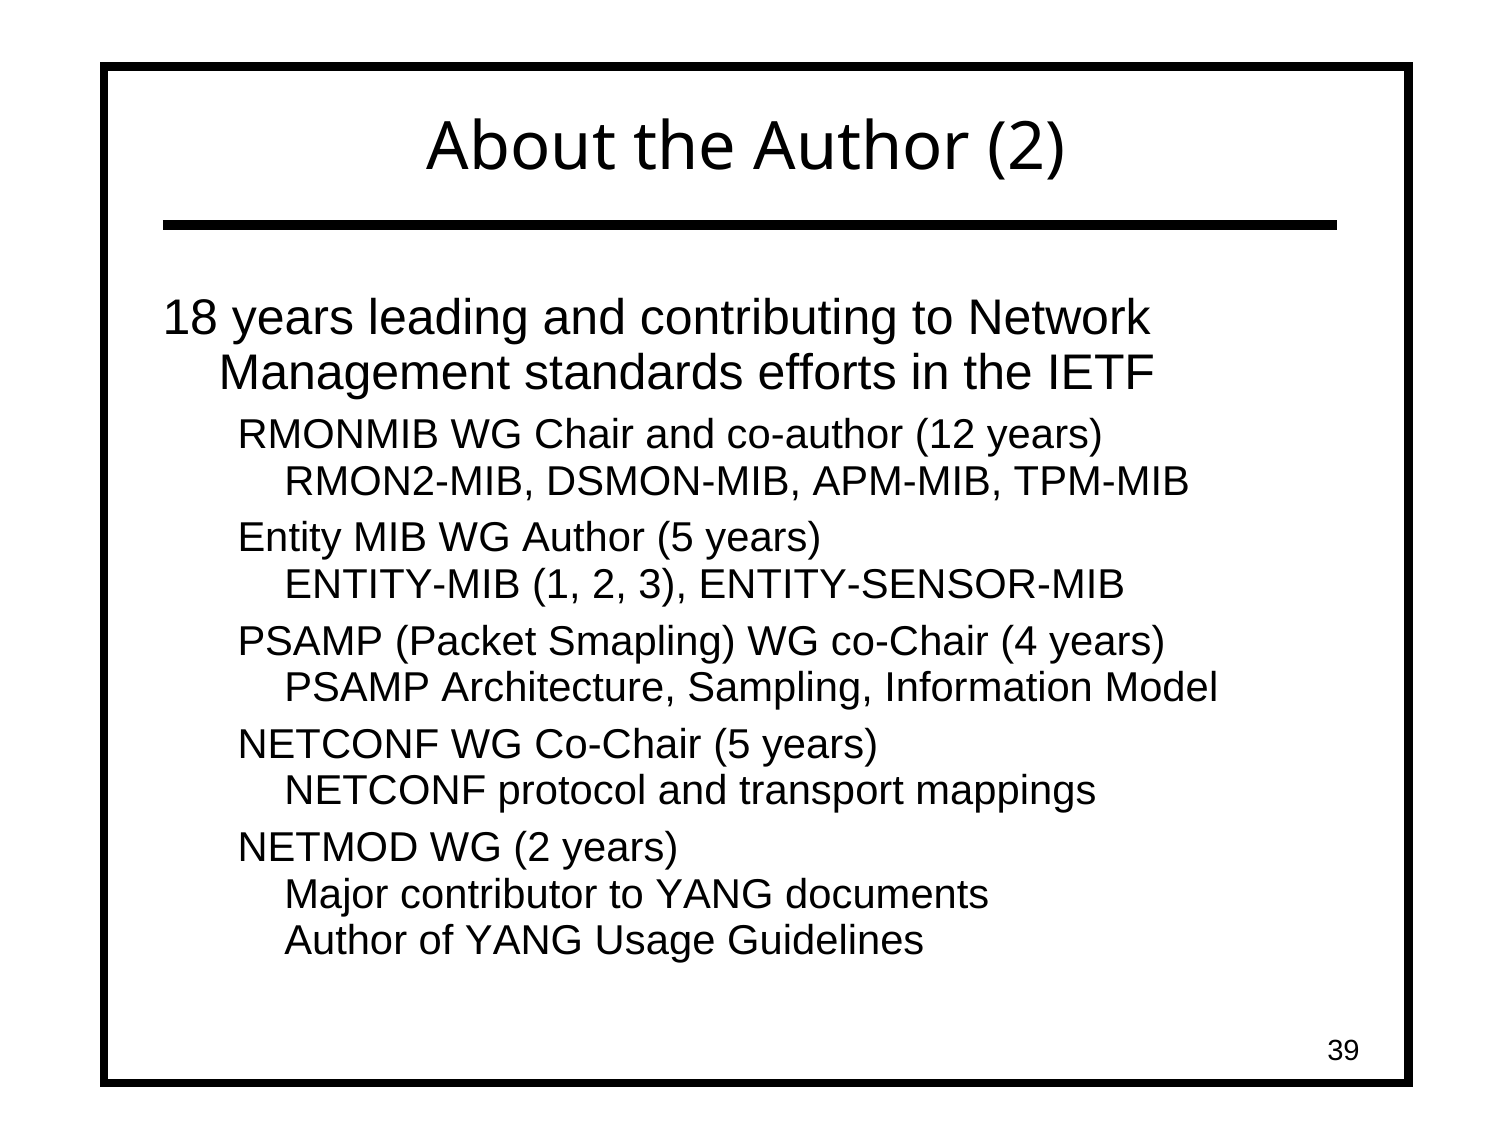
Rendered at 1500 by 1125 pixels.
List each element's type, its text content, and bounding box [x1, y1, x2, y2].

list 18 years leading and contributing to Network Management standards efforts in the IETF RMONMIB WG Chair and co-author (12 years) RMON2-MIB, DSMON-MIB, APM-MIB, TPM-MIB Entity MIB WG Author (5 years) ENTITY-MIB (1, 2, 3), ENTITY-SENSOR-MIB PSAMP (Packet Smapling) WG co-Chair (4 years) PSAMP Architecture, Sampling, Information Model NETCONF WG Co-Chair (5 years) NETCONF protocol and transport mappings NETMOD WG (2 years) Major contributor to YANG documents Author of YANG Usage Guidelines [162, 288, 1338, 986]
title About the Author (2) [162, 82, 1332, 206]
